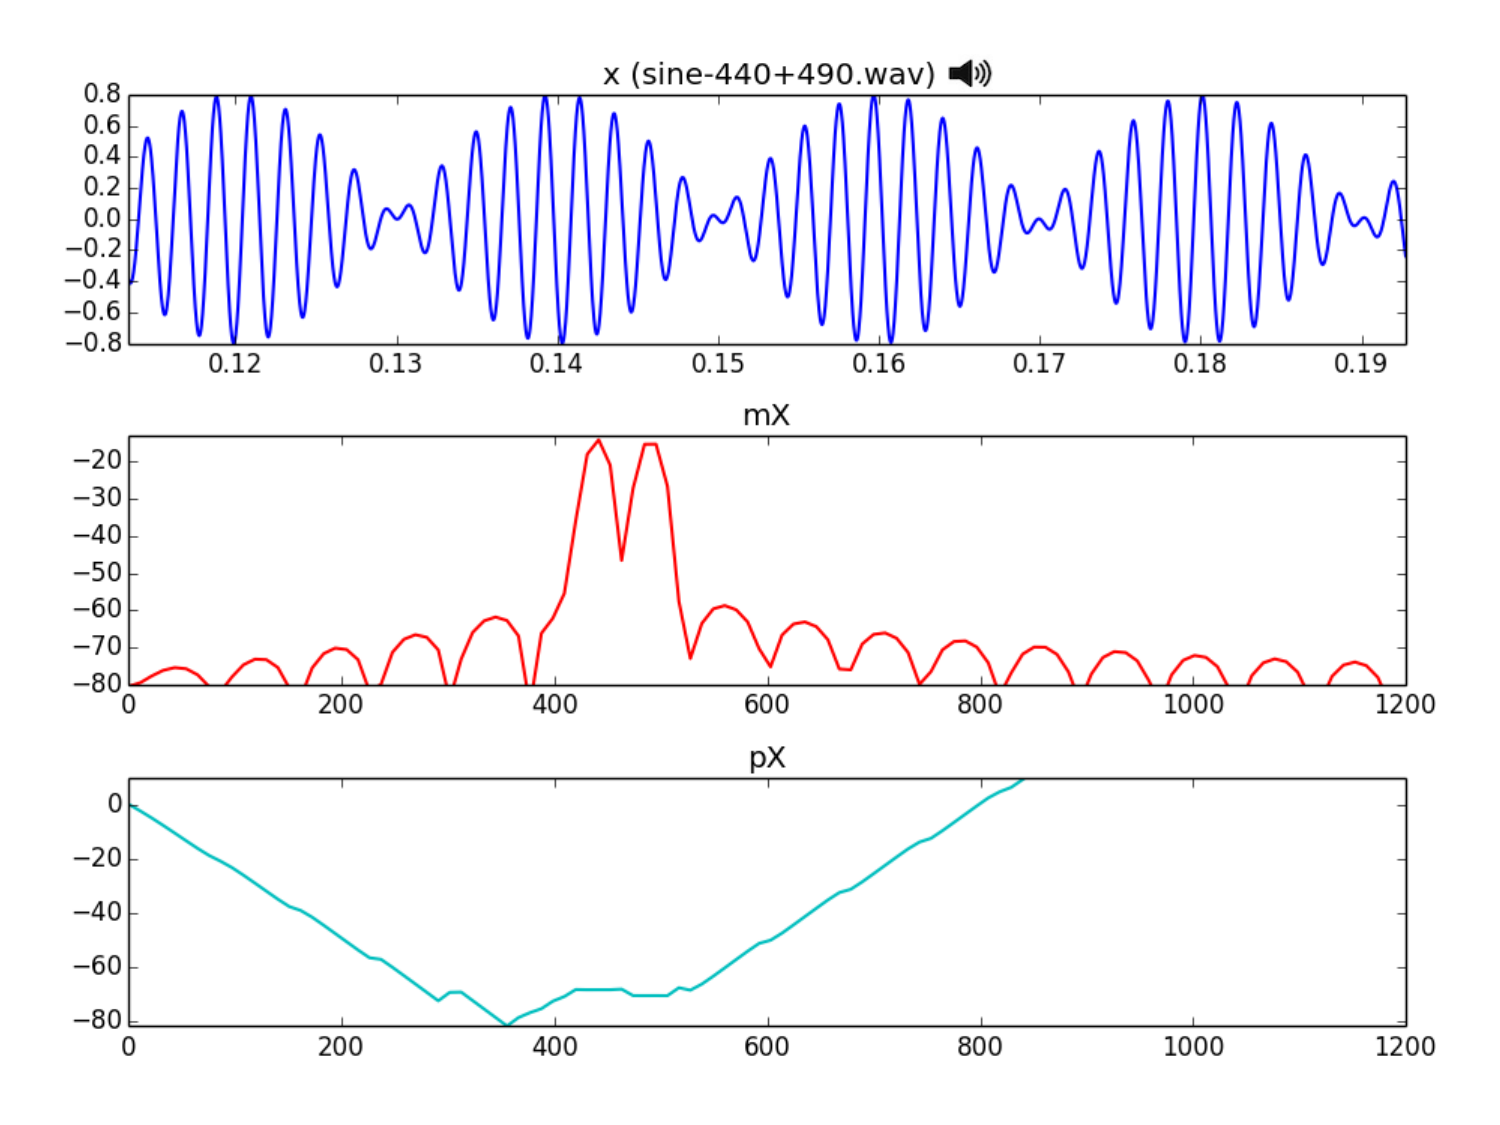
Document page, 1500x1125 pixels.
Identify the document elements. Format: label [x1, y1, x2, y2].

picture [37, 35, 1463, 1086]
